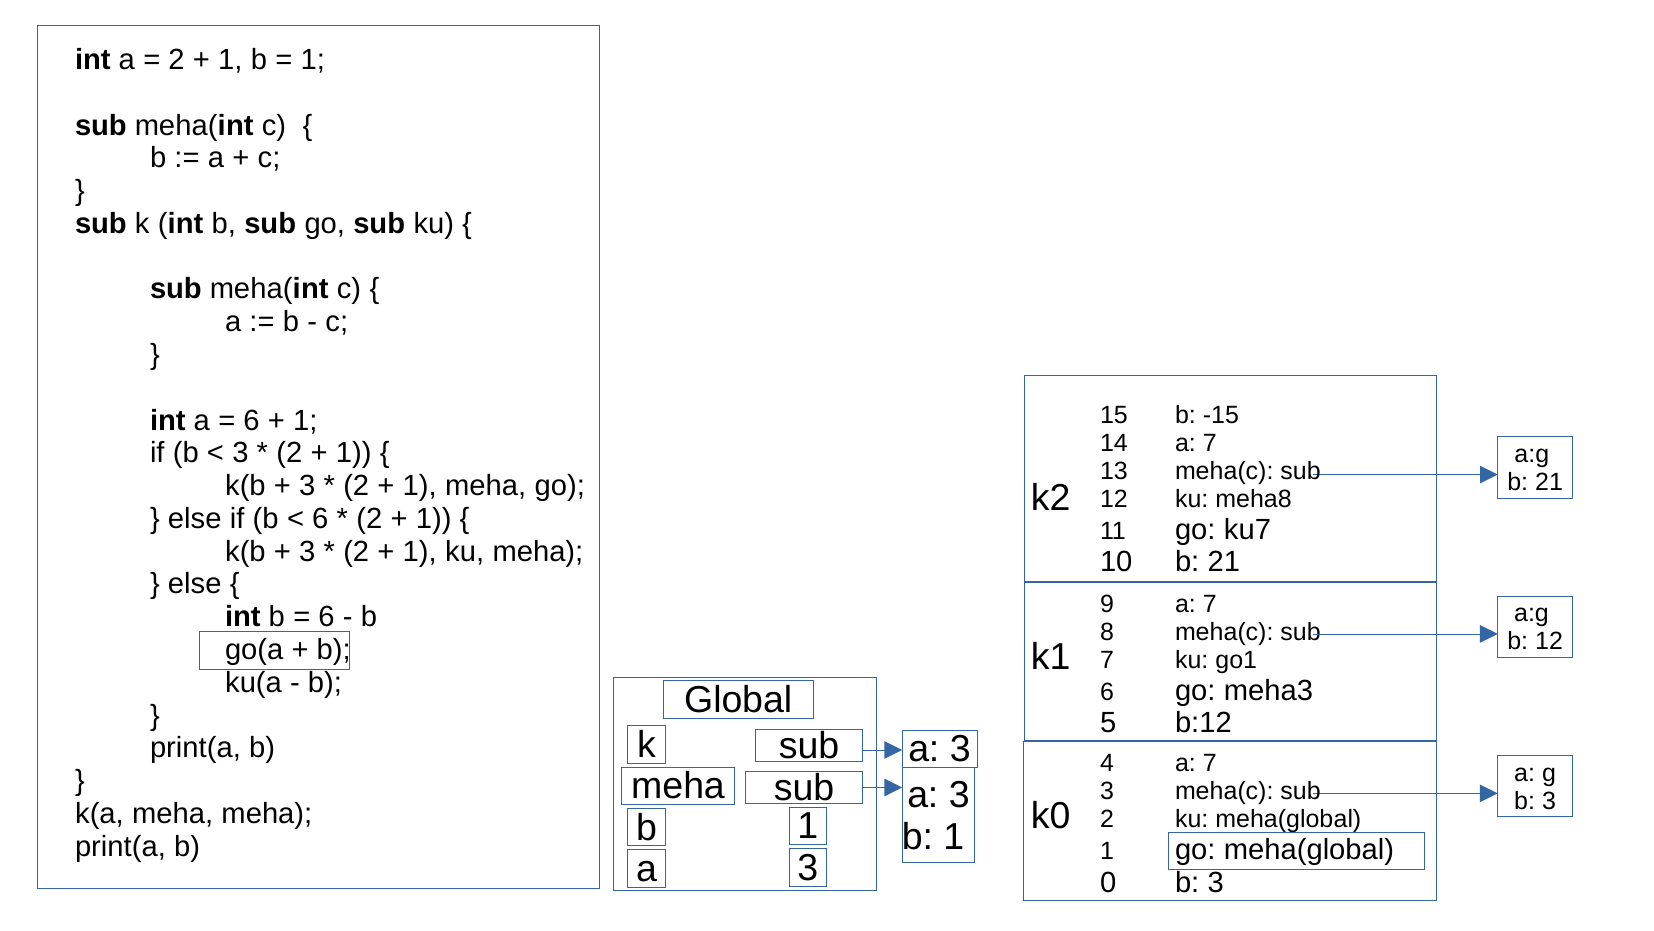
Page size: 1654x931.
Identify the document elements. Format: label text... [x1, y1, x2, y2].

text_box 3 [789, 848, 827, 887]
text_box 1 [789, 807, 827, 845]
subtitle int a = 2 + 1, b = 1; sub meha(int c) { b := a + c; } sub k (int b, sub go, sub ku) { sub meha(int c) { a := b - c; } int a = 6 + 1; if (b < 3 * (2 + 1)) { k(b + 3 * (2 + 1), meha, go); } else if (b < 6 * (2 + 1)) { k(b + 3 * (2 + 1), ku, meha); } else { int b = 6 - b go(a + b); ku(a - b); } print(a, b) } k(a, meha, meha); print(a, b) [75, 43, 638, 863]
text_box k2 [1016, 468, 1085, 526]
text_box Global [663, 680, 814, 719]
text_box sub [755, 729, 863, 762]
text_box k [627, 725, 666, 764]
text_box meha [621, 767, 735, 805]
text_box 15 b: -15 14 a: 7 13 meha(c): sub 12 ku: meha8 11 go: ku7 10 b: 21 [1085, 393, 1409, 586]
text_box a:g b: 21 [1497, 436, 1573, 499]
text_box k1 [1016, 628, 1086, 685]
text_box b [627, 808, 666, 846]
text_box a [627, 849, 666, 888]
text_box k0 [1015, 787, 1085, 845]
text_box a: g b: 3 [1497, 755, 1573, 817]
text_box a: 3 [902, 730, 978, 768]
text_box sub [745, 771, 863, 804]
text_box 9 a: 7 8 meha(c): sub 7 ku: go1 6 go: meha3 5 b:12 [1085, 586, 1409, 741]
text_box 4 a: 7 3 meha(c): sub 2 ku: meha(global) 1 go: meha(global) 0 b: 3 [1085, 741, 1437, 916]
text_box a: 3 b: 1 [902, 767, 975, 863]
text_box a:g b: 12 [1497, 596, 1573, 658]
